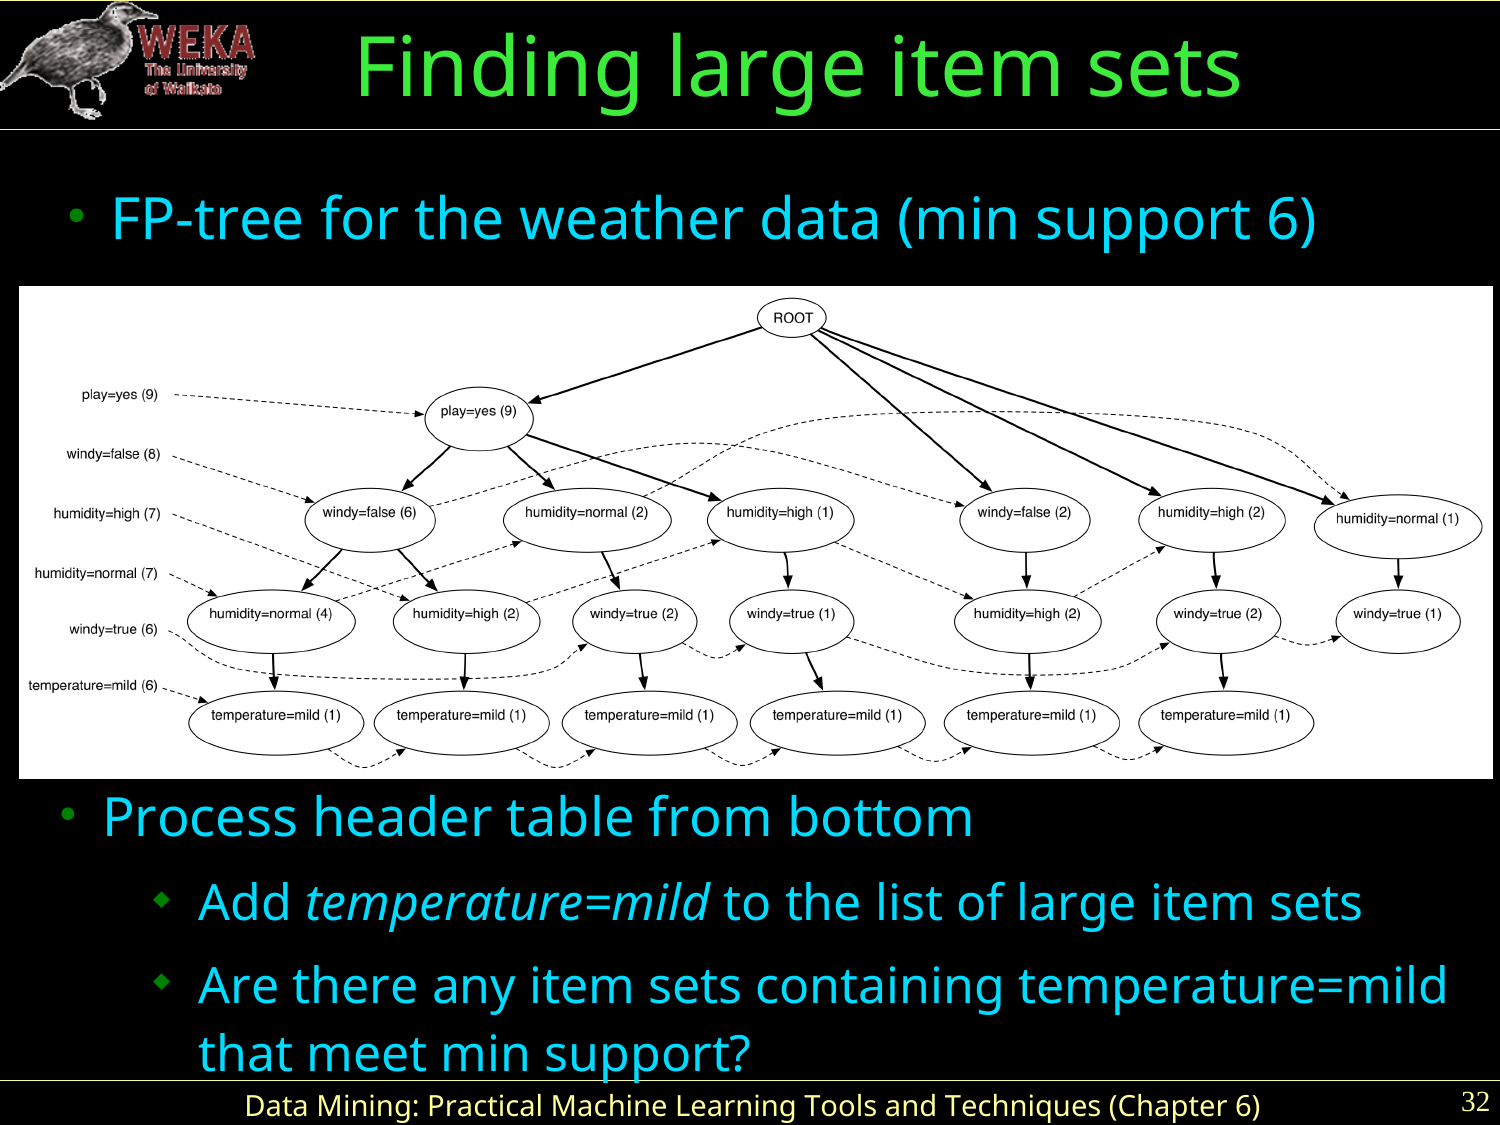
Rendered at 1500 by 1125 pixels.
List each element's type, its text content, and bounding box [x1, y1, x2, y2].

list Process header table from bottom Add temperature=mild to the list of large item sets Are there any item sets containing temperature=mild that meet min support? [59, 778, 1485, 1056]
picture [0, 1, 266, 129]
title Finding large item sets [353, 0, 1429, 159]
list FP-tree for the weather data (min support 6) [67, 177, 1418, 284]
picture [19, 286, 1493, 779]
